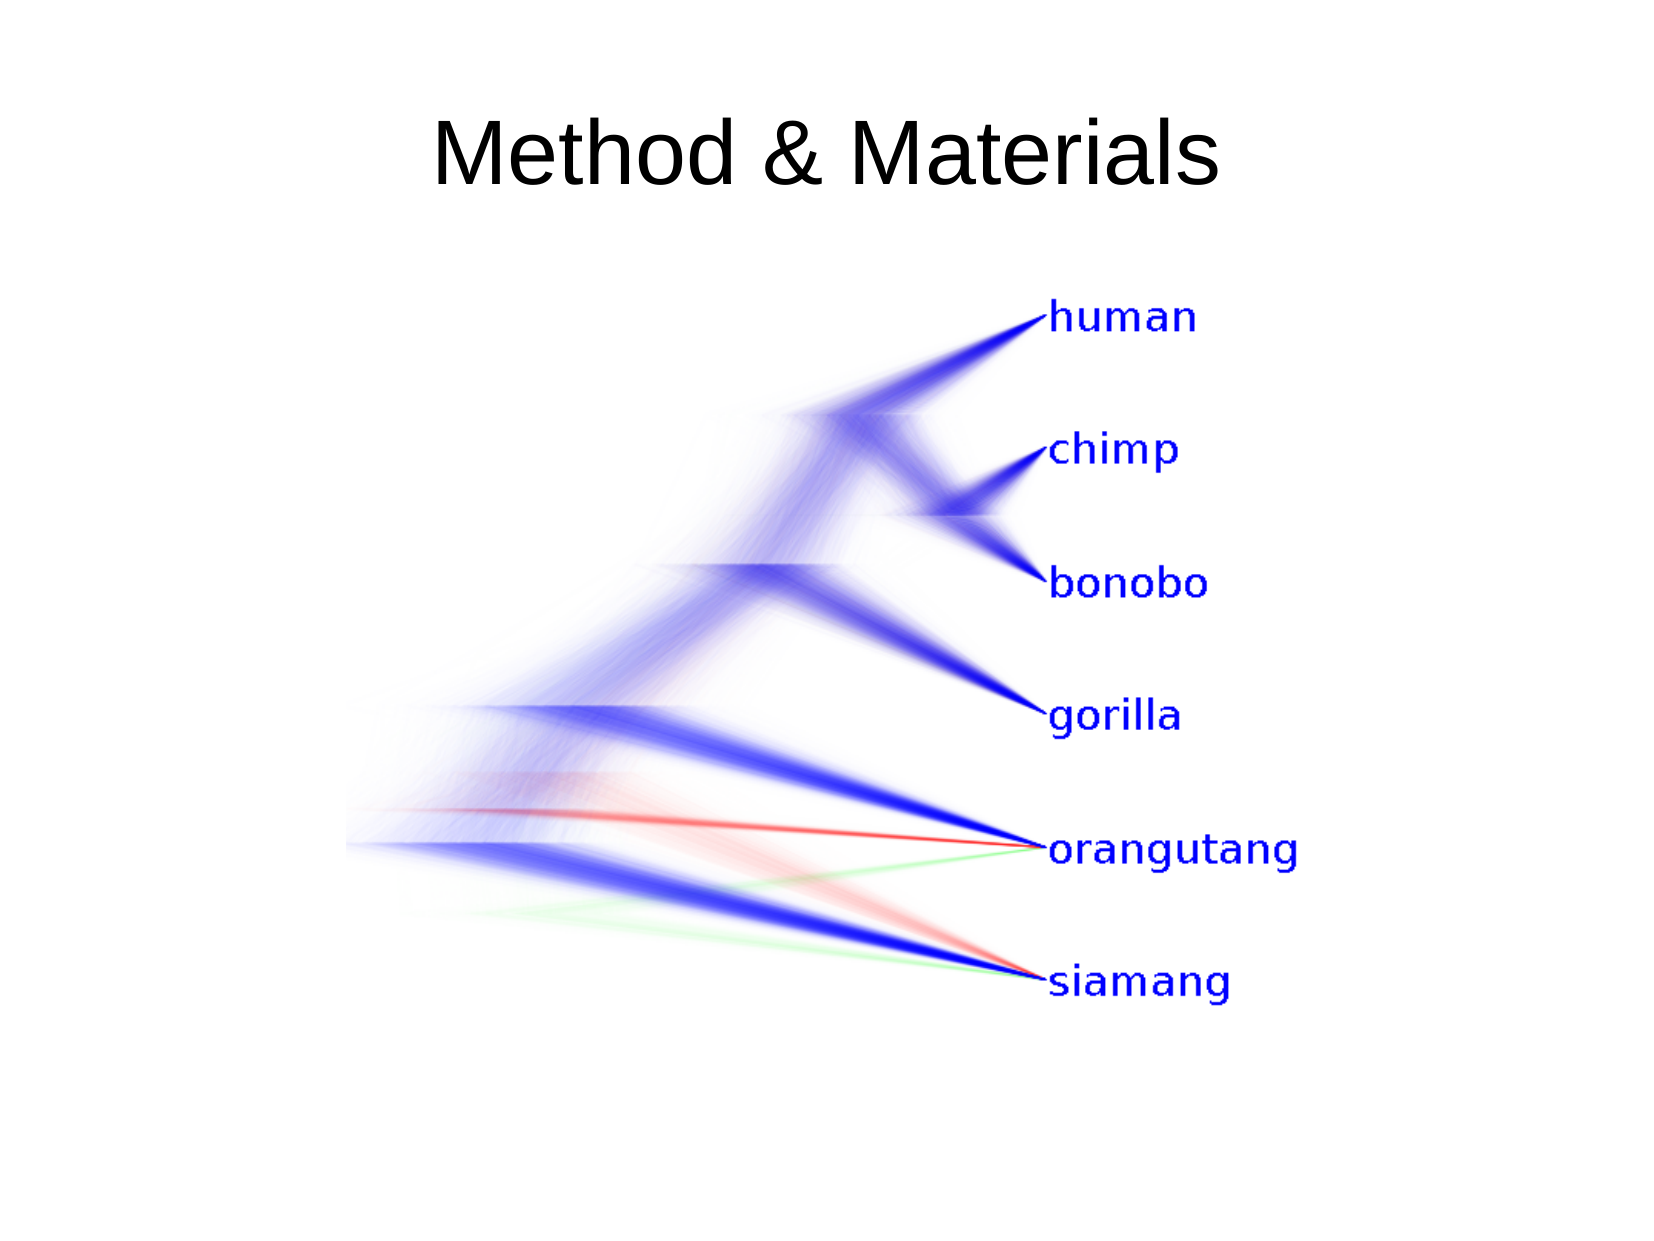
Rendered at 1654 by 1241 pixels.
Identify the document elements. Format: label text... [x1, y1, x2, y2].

title Method & Materials [82, 49, 1571, 257]
picture [346, 290, 1307, 1010]
